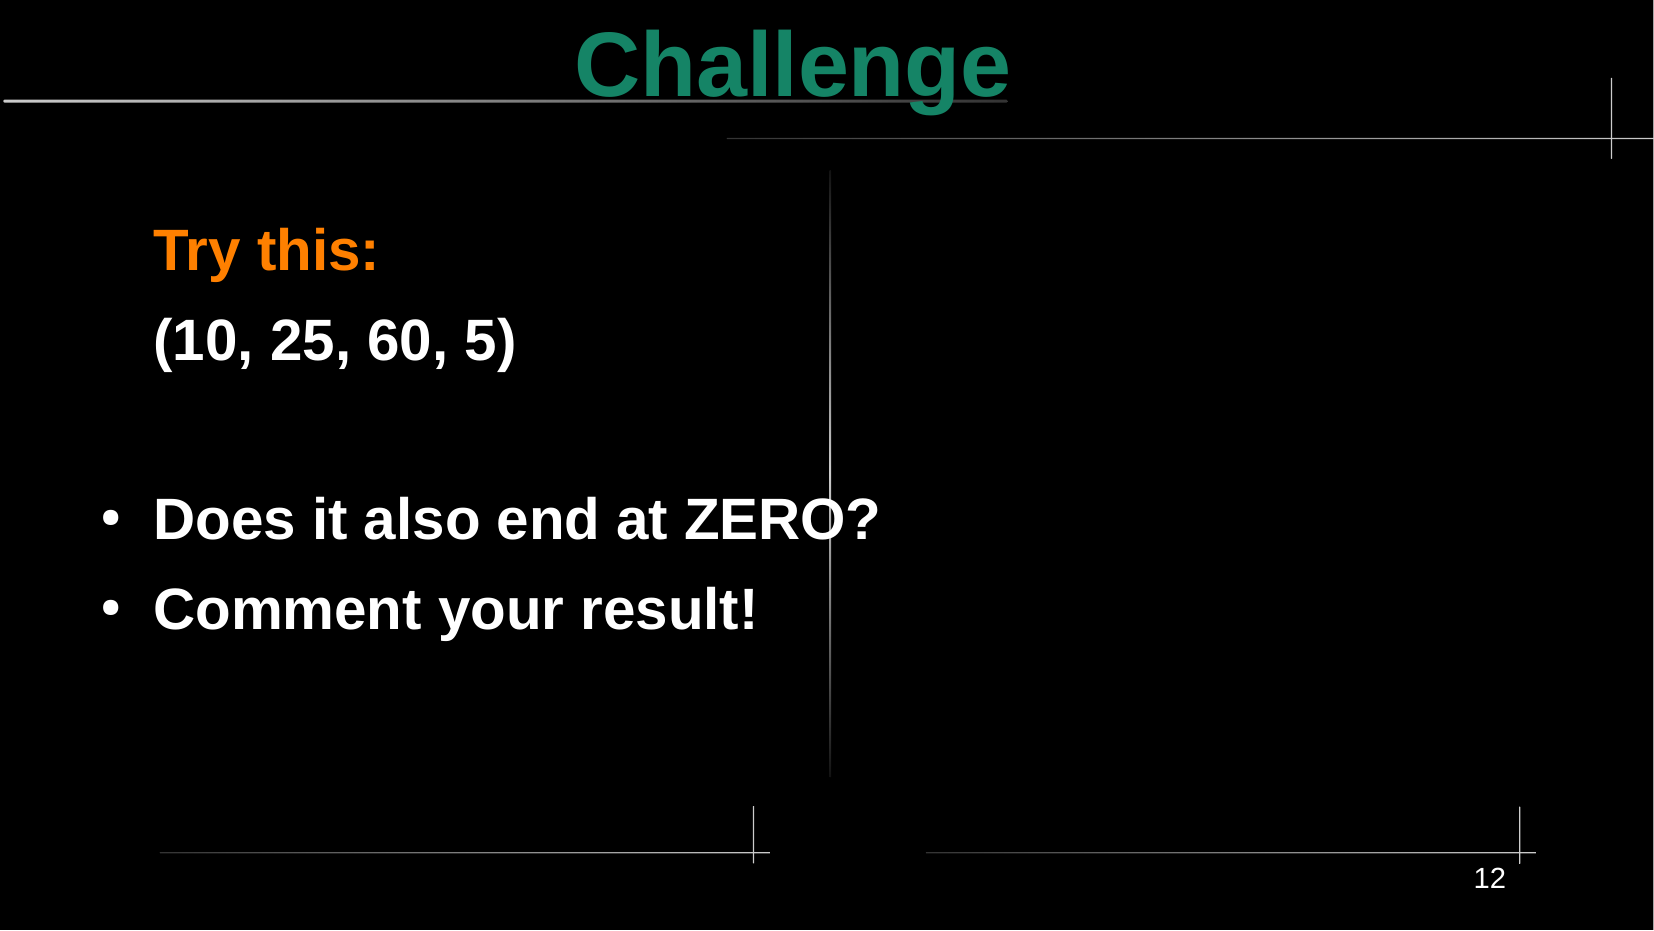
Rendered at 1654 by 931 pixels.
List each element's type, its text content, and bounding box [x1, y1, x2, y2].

title Challenge [23, 11, 1589, 119]
list Try this: (10, 25, 60, 5) Does it also end at ZERO? Comment your result! [82, 217, 1388, 758]
